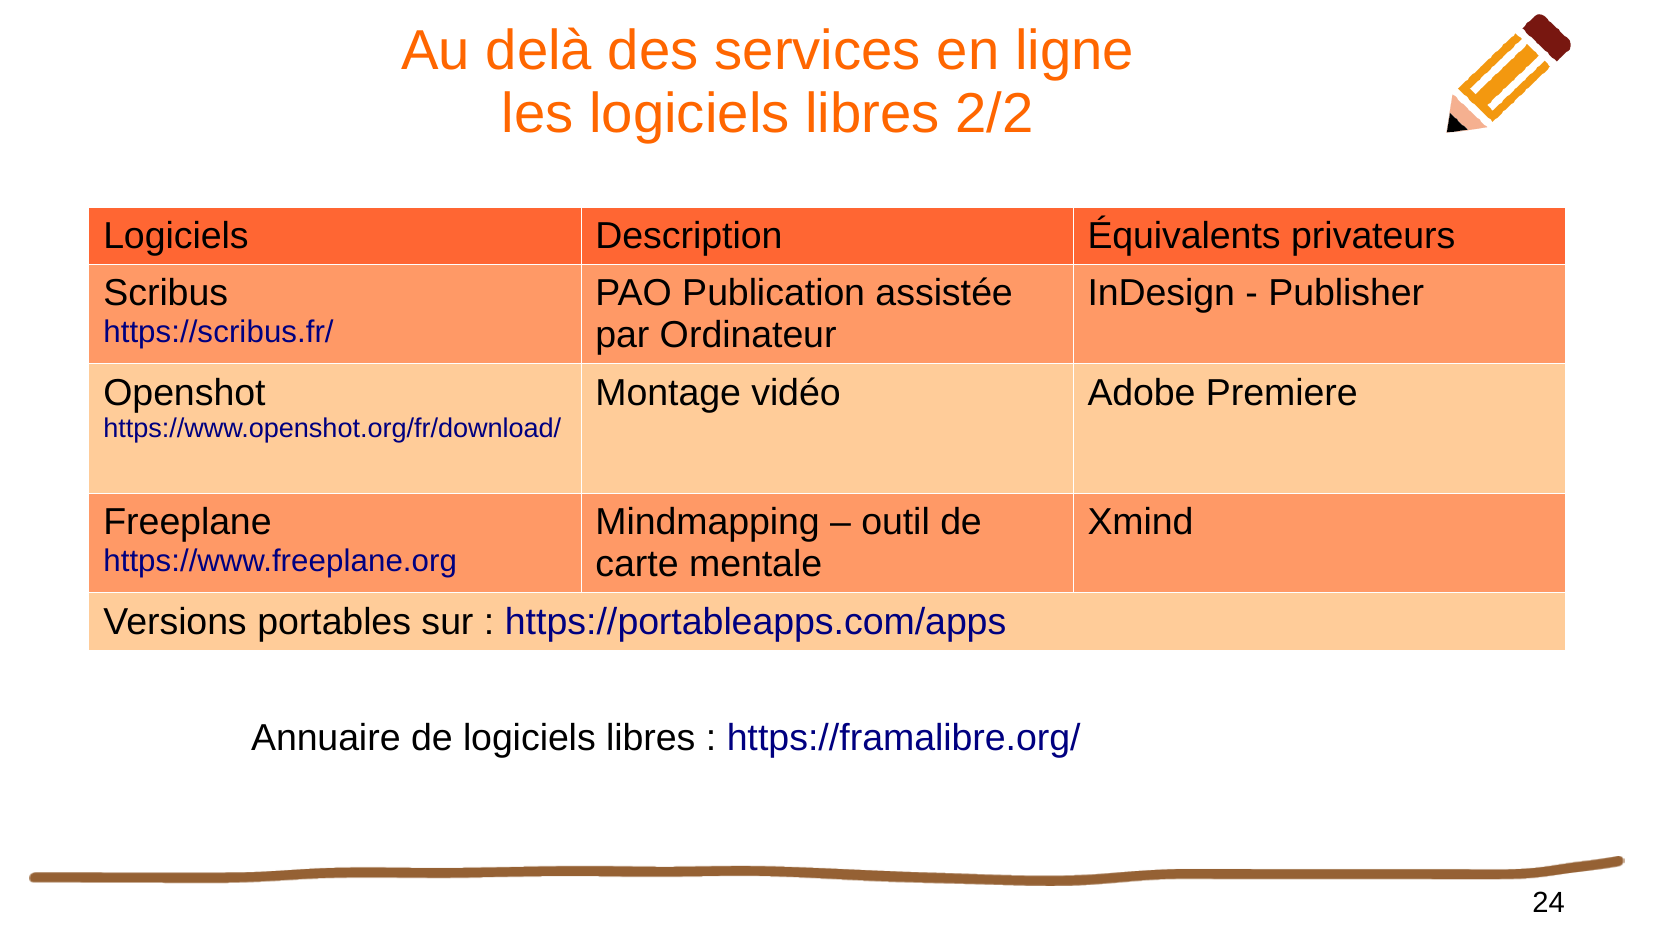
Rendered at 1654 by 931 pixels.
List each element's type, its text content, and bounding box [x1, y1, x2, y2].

text_box Annuaire de logiciels libres : https://framalibre.org/ [236, 708, 1152, 766]
table_cell PAO Publication assistée par Ordinateur [582, 265, 1073, 363]
table_cell Mindmapping – outil de carte mentale [582, 494, 1073, 592]
title Au delà des services en ligne les logiciels libres 2/2 [88, 18, 1447, 145]
table_cell Scribus https://scribus.fr/ [89, 265, 581, 363]
picture [29, 856, 1625, 886]
table_cell InDesign - Publisher [1074, 265, 1565, 363]
table_cell Freeplane https://www.freeplane.org [89, 494, 581, 592]
picture [1446, 14, 1571, 133]
table_cell Versions portables sur : https://portableapps.com/apps [89, 593, 1565, 650]
table_cell Openshot https://www.openshot.org/fr/download/ [89, 364, 581, 493]
table_header Équivalents privateurs [1074, 208, 1565, 264]
table_cell Adobe Premiere [1074, 364, 1565, 493]
table_cell Xmind [1074, 494, 1565, 592]
table_header Logiciels [89, 208, 581, 264]
table_cell Montage vidéo [582, 364, 1073, 493]
table_header Description [582, 208, 1073, 264]
